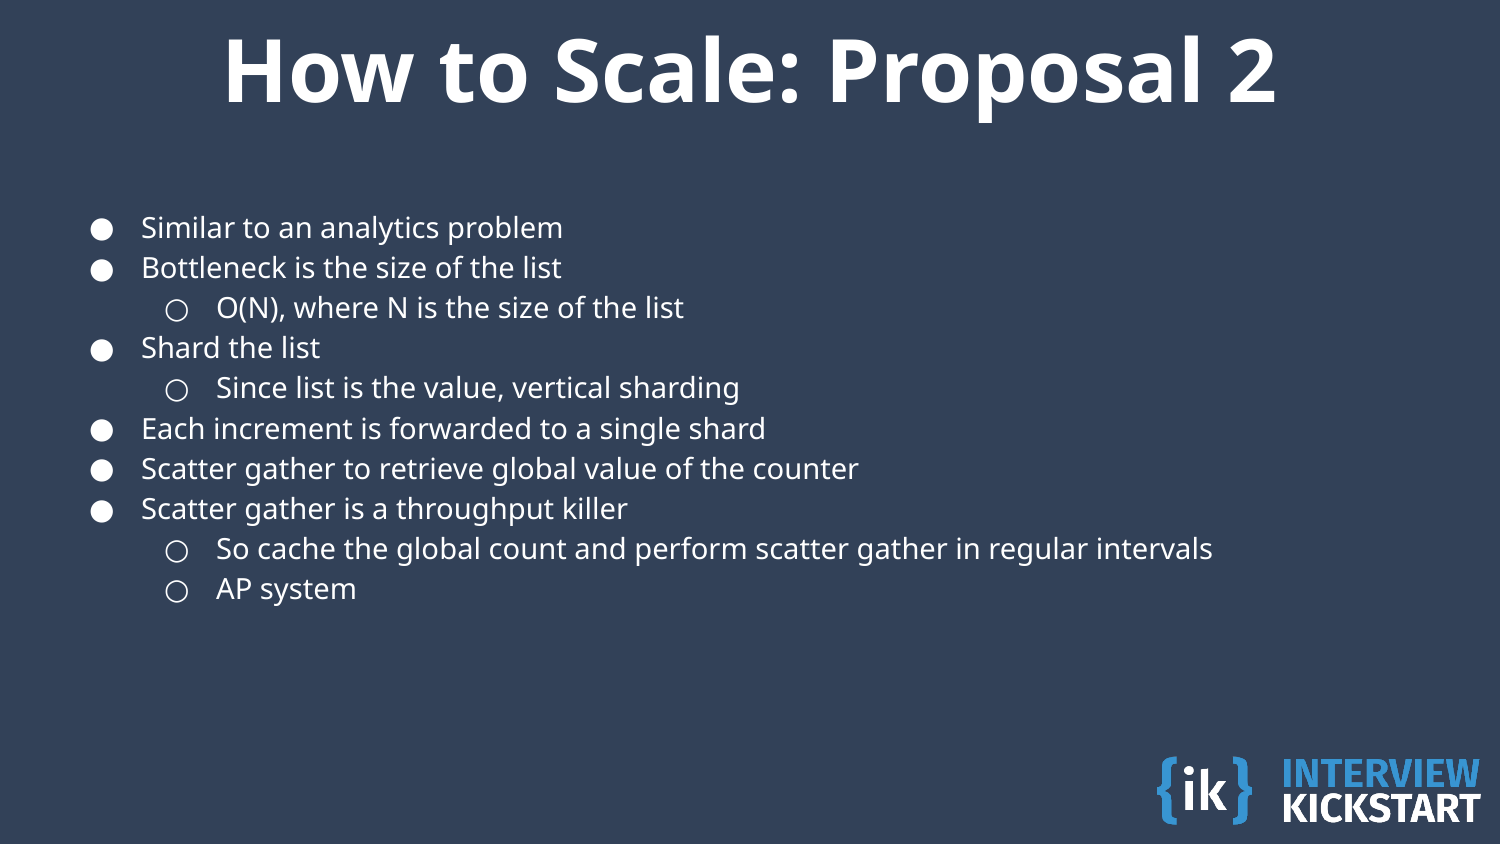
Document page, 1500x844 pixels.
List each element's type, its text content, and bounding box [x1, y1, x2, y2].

picture [1151, 751, 1491, 830]
title How to Scale: Proposal 2 [51, 0, 1449, 94]
list Similar to an analytics problem Bottleneck is the size of the list O(N), where N is the size of the list Shard the list Since list is the value, vertical sharding Each increment is forwarded to a single shard Scatter gather to retrieve global value of the counter Scatter gather is a throughput killer So cache the global count and perform scatter gather in regular intervals AP system [51, 189, 1449, 750]
